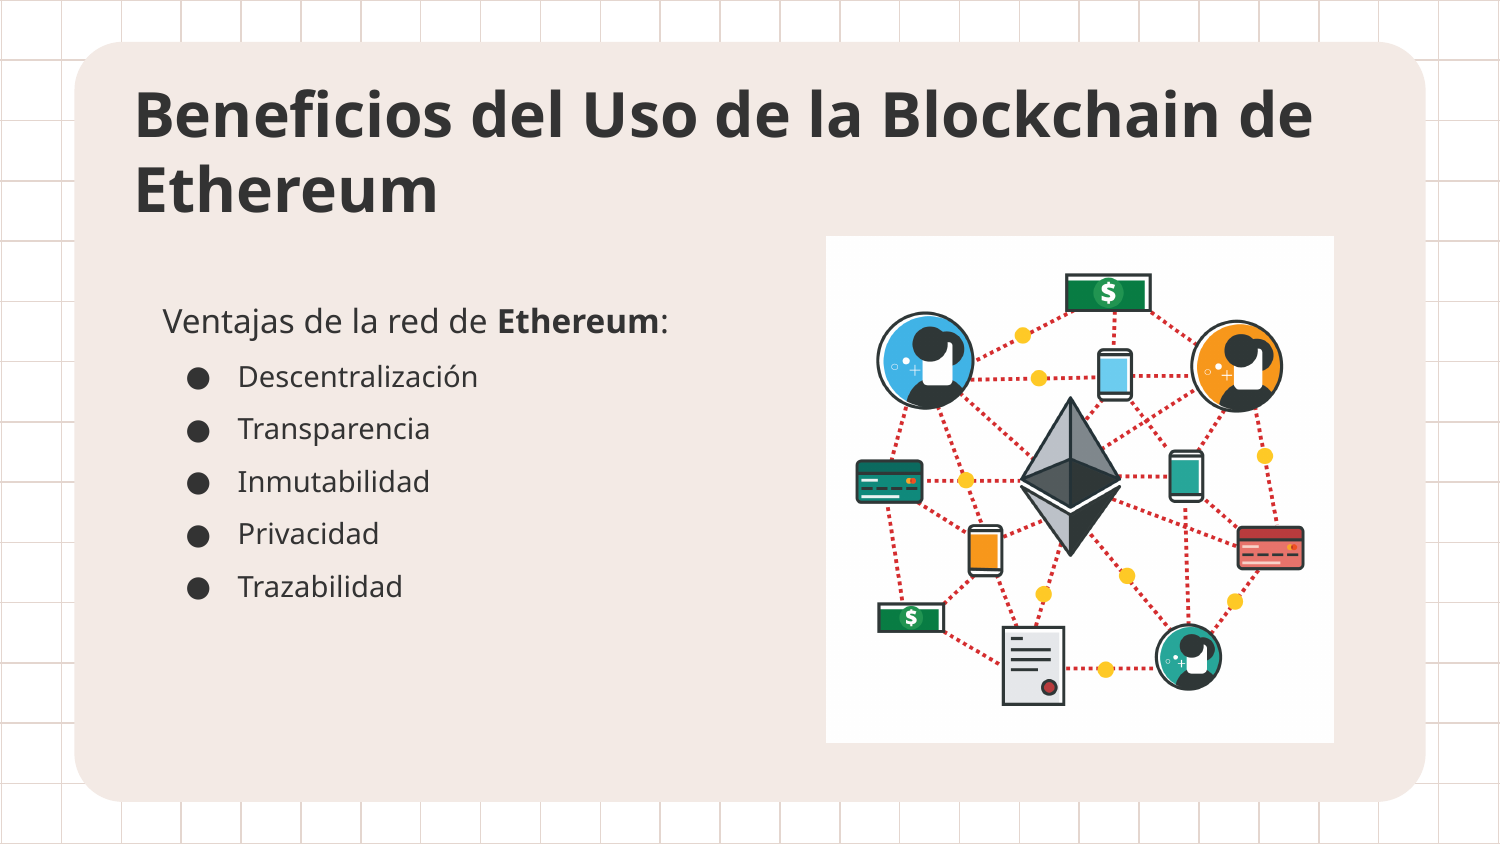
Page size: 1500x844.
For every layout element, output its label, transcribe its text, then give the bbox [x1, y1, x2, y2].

title Beneficios del Uso de la Blockchain de Ethereum [118, 60, 1382, 227]
picture [826, 236, 1334, 743]
text_box Ventajas de la red de Ethereum: Descentralización Transparencia Inmutabilidad Privacidad Trazabilidad [147, 265, 826, 650]
